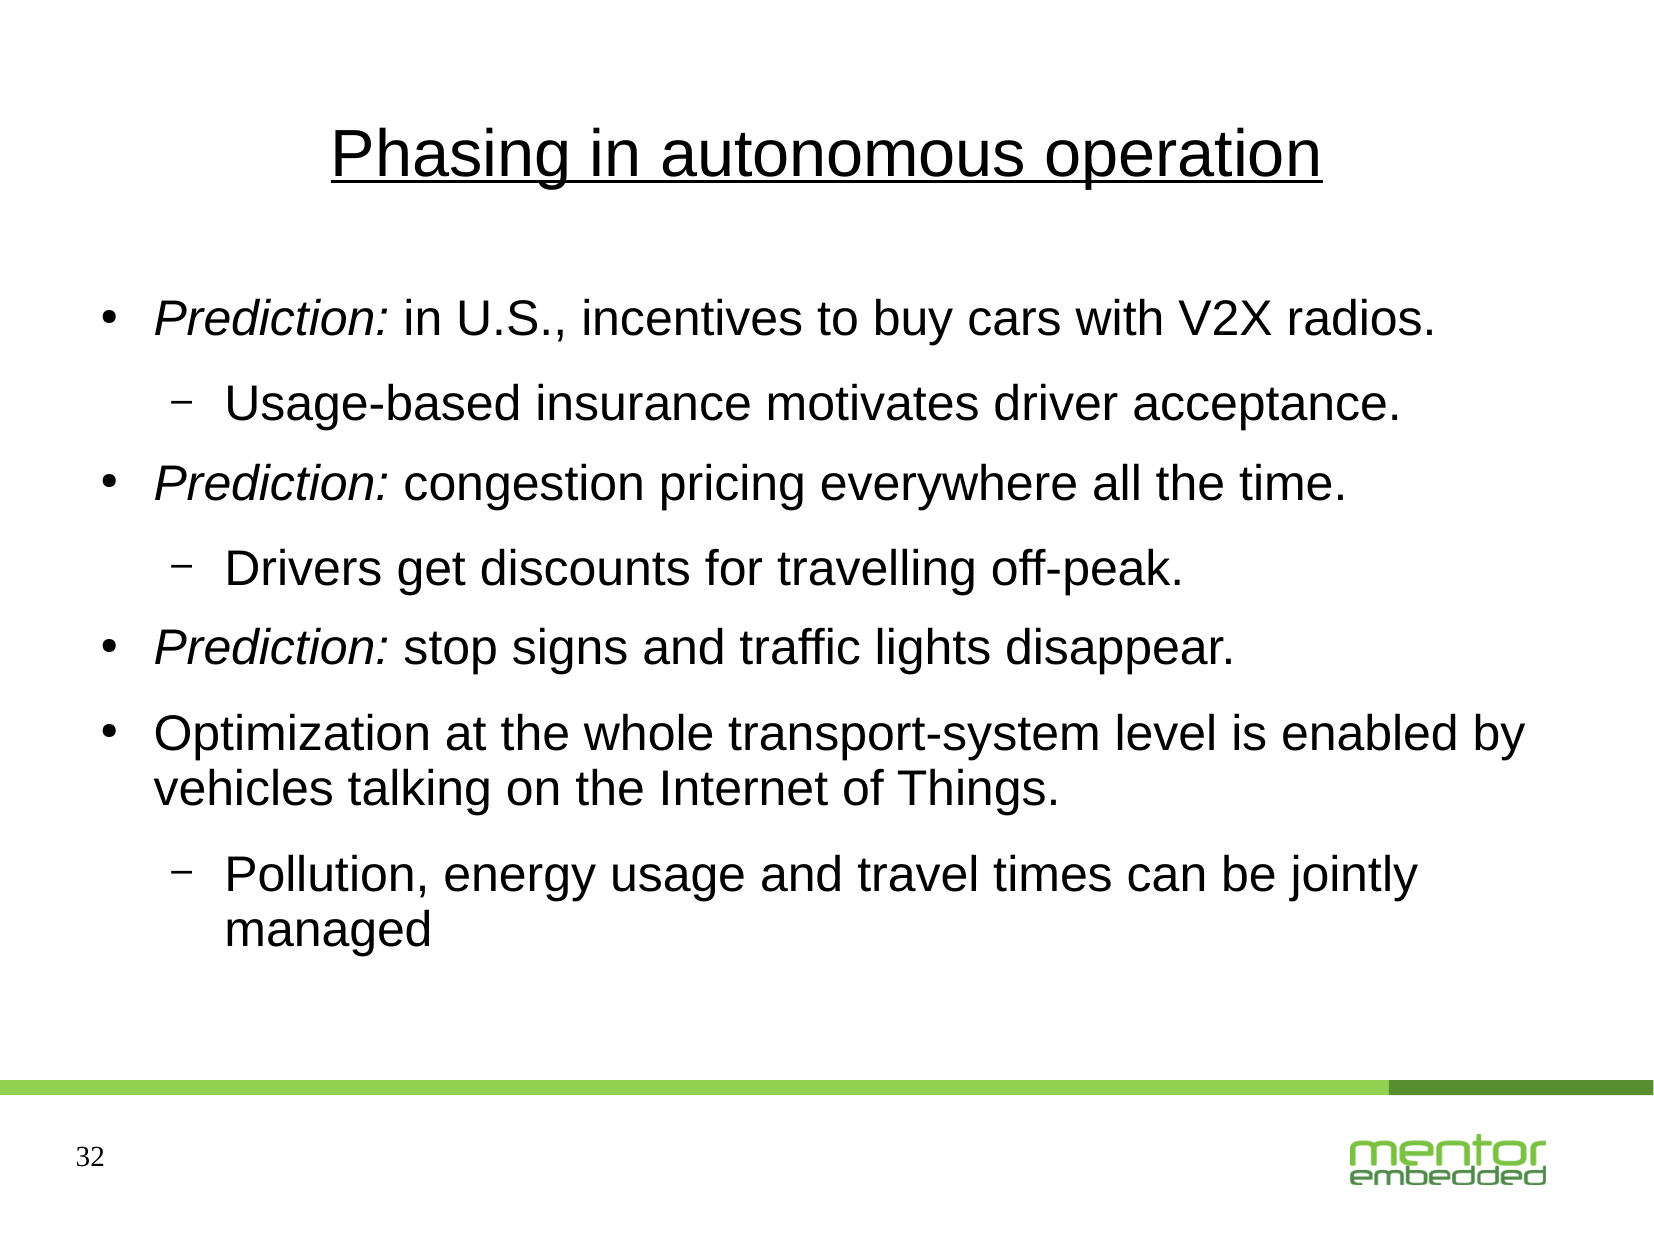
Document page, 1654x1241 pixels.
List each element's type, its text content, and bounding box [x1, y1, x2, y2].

title Phasing in autonomous operation [82, 49, 1571, 257]
list Prediction: in U.S., incentives to buy cars with V2X radios. Usage-based insurance motivates driver acceptance. Prediction: congestion pricing everywhere all the time. Drivers get discounts for travelling off-peak. Prediction: stop signs and traffic lights disappear. Optimization at the whole transport-system level is enabled by vehicles talking on the Internet of Things. Pollution, energy usage and travel times can be jointly managed [82, 290, 1538, 1010]
picture [1350, 1134, 1546, 1185]
